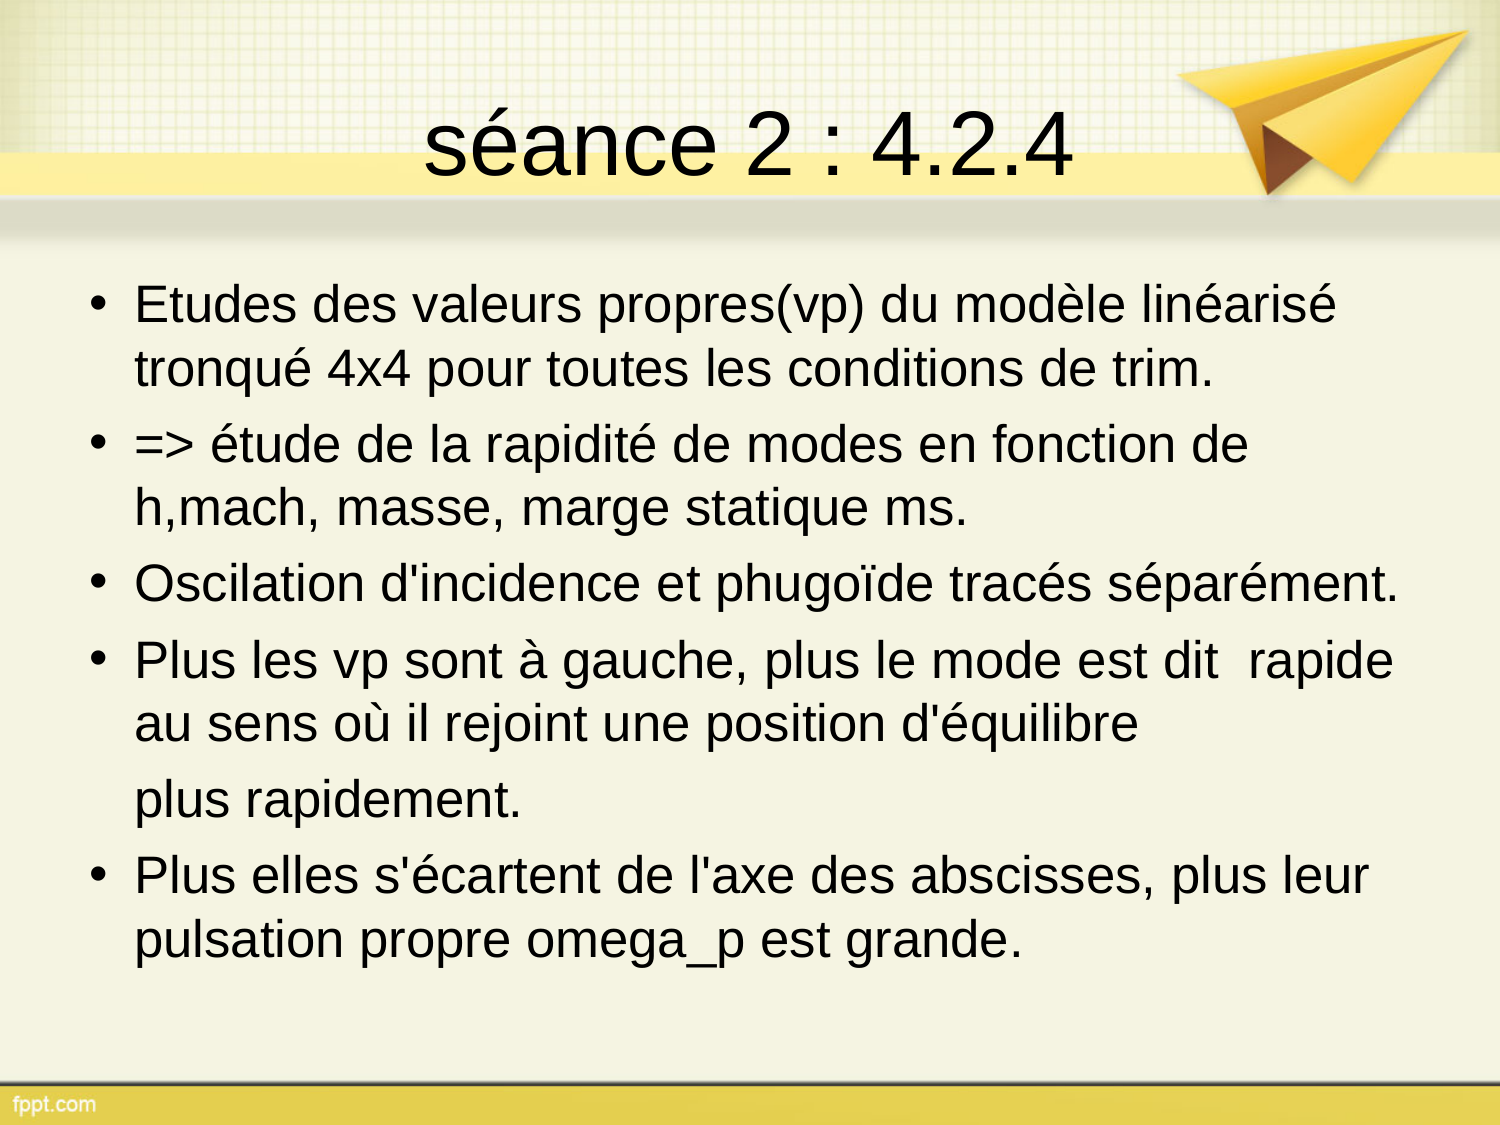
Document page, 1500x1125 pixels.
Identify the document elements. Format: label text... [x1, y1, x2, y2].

title séance 2 : 4.2.4 [75, 45, 1426, 233]
list Etudes des valeurs propres(vp) du modèle linéarisé tronqué 4x4 pour toutes les conditions de trim. => étude de la rapidité de modes en fonction de h,mach, masse, marge statique ms. Oscilation d'incidence et phugoïde tracés séparément. Plus les vp sont à gauche, plus le mode est dit rapide au sens où il rejoint une position d'équilibre plus rapidement. Plus elles s'écartent de l'axe des abscisses, plus leur pulsation propre omega_p est grande. [75, 262, 1426, 1005]
picture [0, 0, 1500, 1125]
